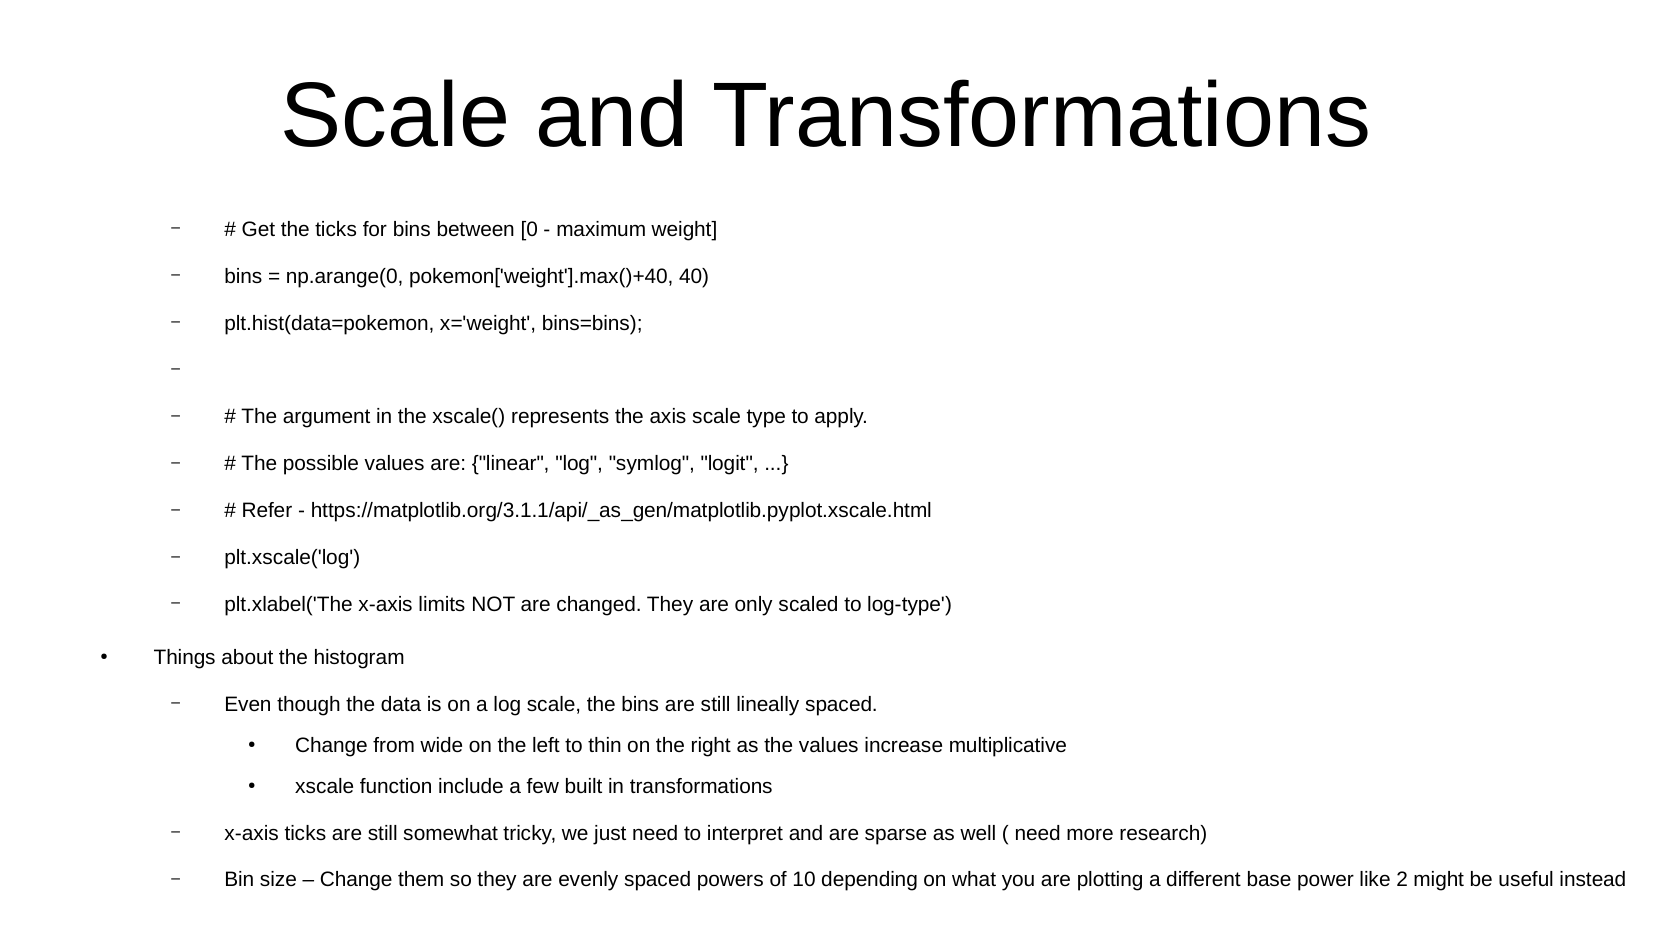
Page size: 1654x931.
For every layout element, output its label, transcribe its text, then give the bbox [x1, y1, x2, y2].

list # Get the ticks for bins between [0 - maximum weight] bins = np.arange(0, pokemon['weight'].max()+40, 40) plt.hist(data=pokemon, x='weight', bins=bins); # The argument in the xscale() represents the axis scale type to apply. # The possible values are: {"linear", "log", "symlog", "logit", ...} # Refer - https://matplotlib.org/3.1.1/api/_as_gen/matplotlib.pyplot.xscale.html plt.xscale('log') plt.xlabel('The x-axis limits NOT are changed. They are only scaled to log-type') Things about the histogram Even though the data is on a log scale, the bins are still lineally spaced. Change from wide on the left to thin on the right as the values increase multiplicative xscale function include a few built in transformations x-axis ticks are still somewhat tricky, we just need to interpret and are sparse as well ( need more research) Bin size – Change them so they are evenly spaced powers of 10 depending on what you are plotting a different base power like 2 might be useful instead [82, 217, 1654, 916]
title Scale and Transformations [82, 37, 1571, 193]
